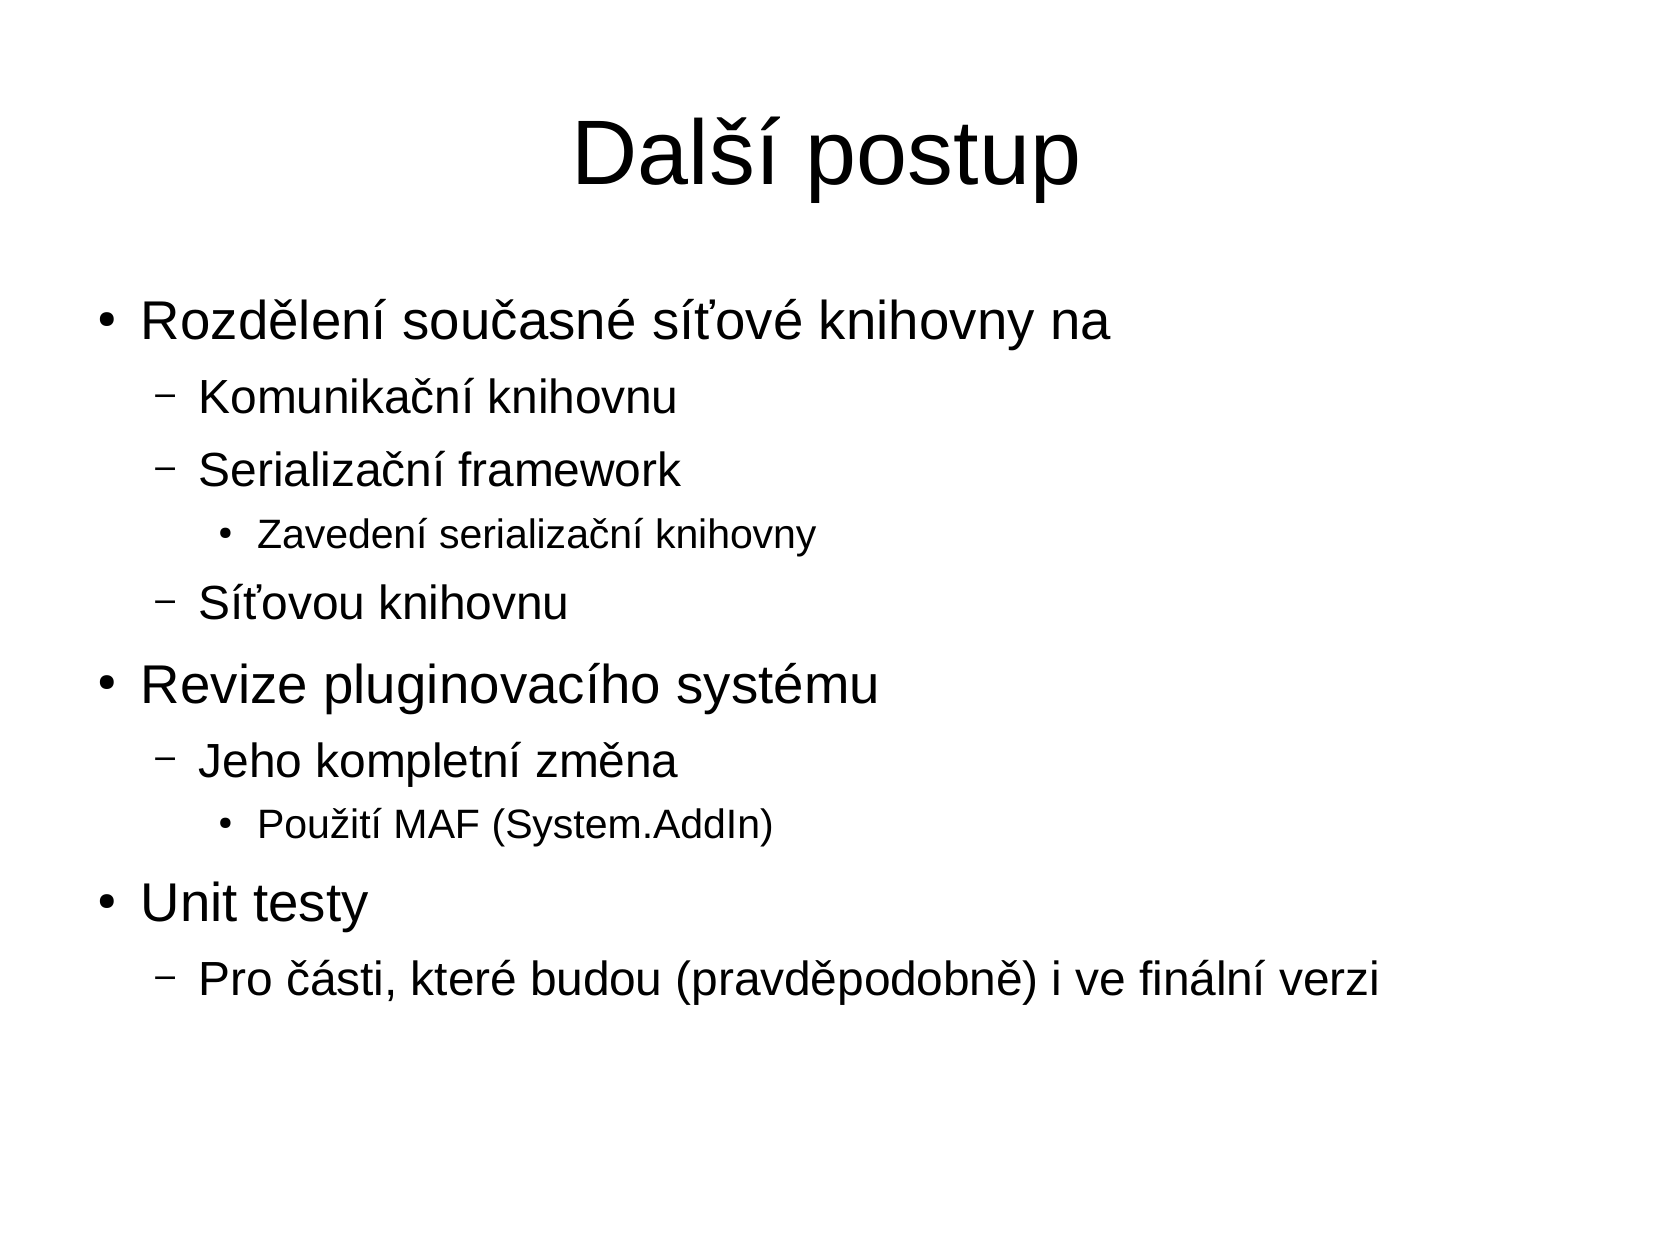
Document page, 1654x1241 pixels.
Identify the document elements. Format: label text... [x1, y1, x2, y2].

list Rozdělení současné síťové knihovny na Komunikační knihovnu Serializační framework Zavedení serializační knihovny Síťovou knihovnu Revize pluginovacího systému Jeho kompletní změna Použití MAF (System.AddIn) Unit testy Pro části, které budou (pravděpodobně) i ve finální verzi [82, 290, 1571, 1010]
title Další postup [82, 49, 1571, 257]
